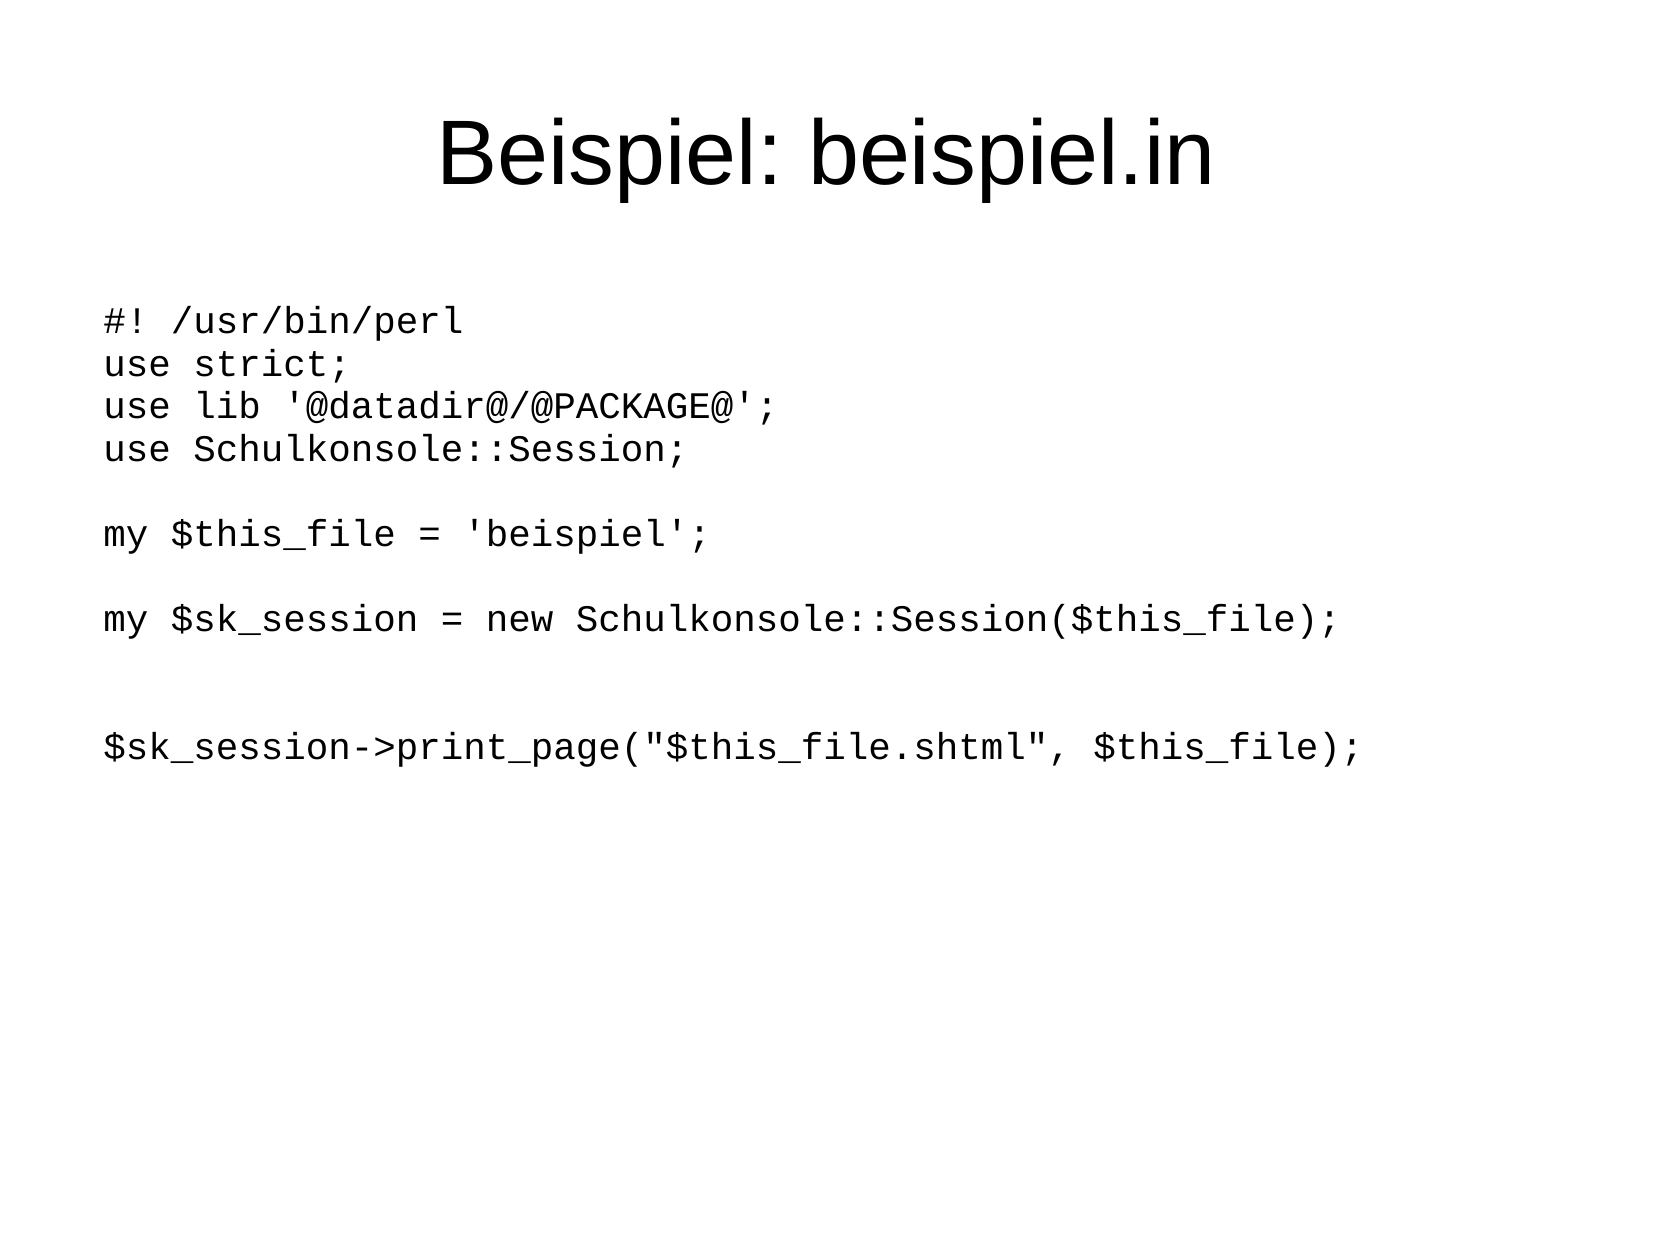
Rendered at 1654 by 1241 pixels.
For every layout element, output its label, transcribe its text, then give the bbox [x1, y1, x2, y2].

title Beispiel: beispiel.in [82, 49, 1571, 257]
text_box #! /usr/bin/perl use strict; use lib '@datadir@/@PACKAGE@'; use Schulkonsole::Session; my $this_file = 'beispiel'; my $sk_session = new Schulkonsole::Session($this_file); $sk_session->print_page("$this_file.shtml", $this_file); [88, 295, 1565, 863]
